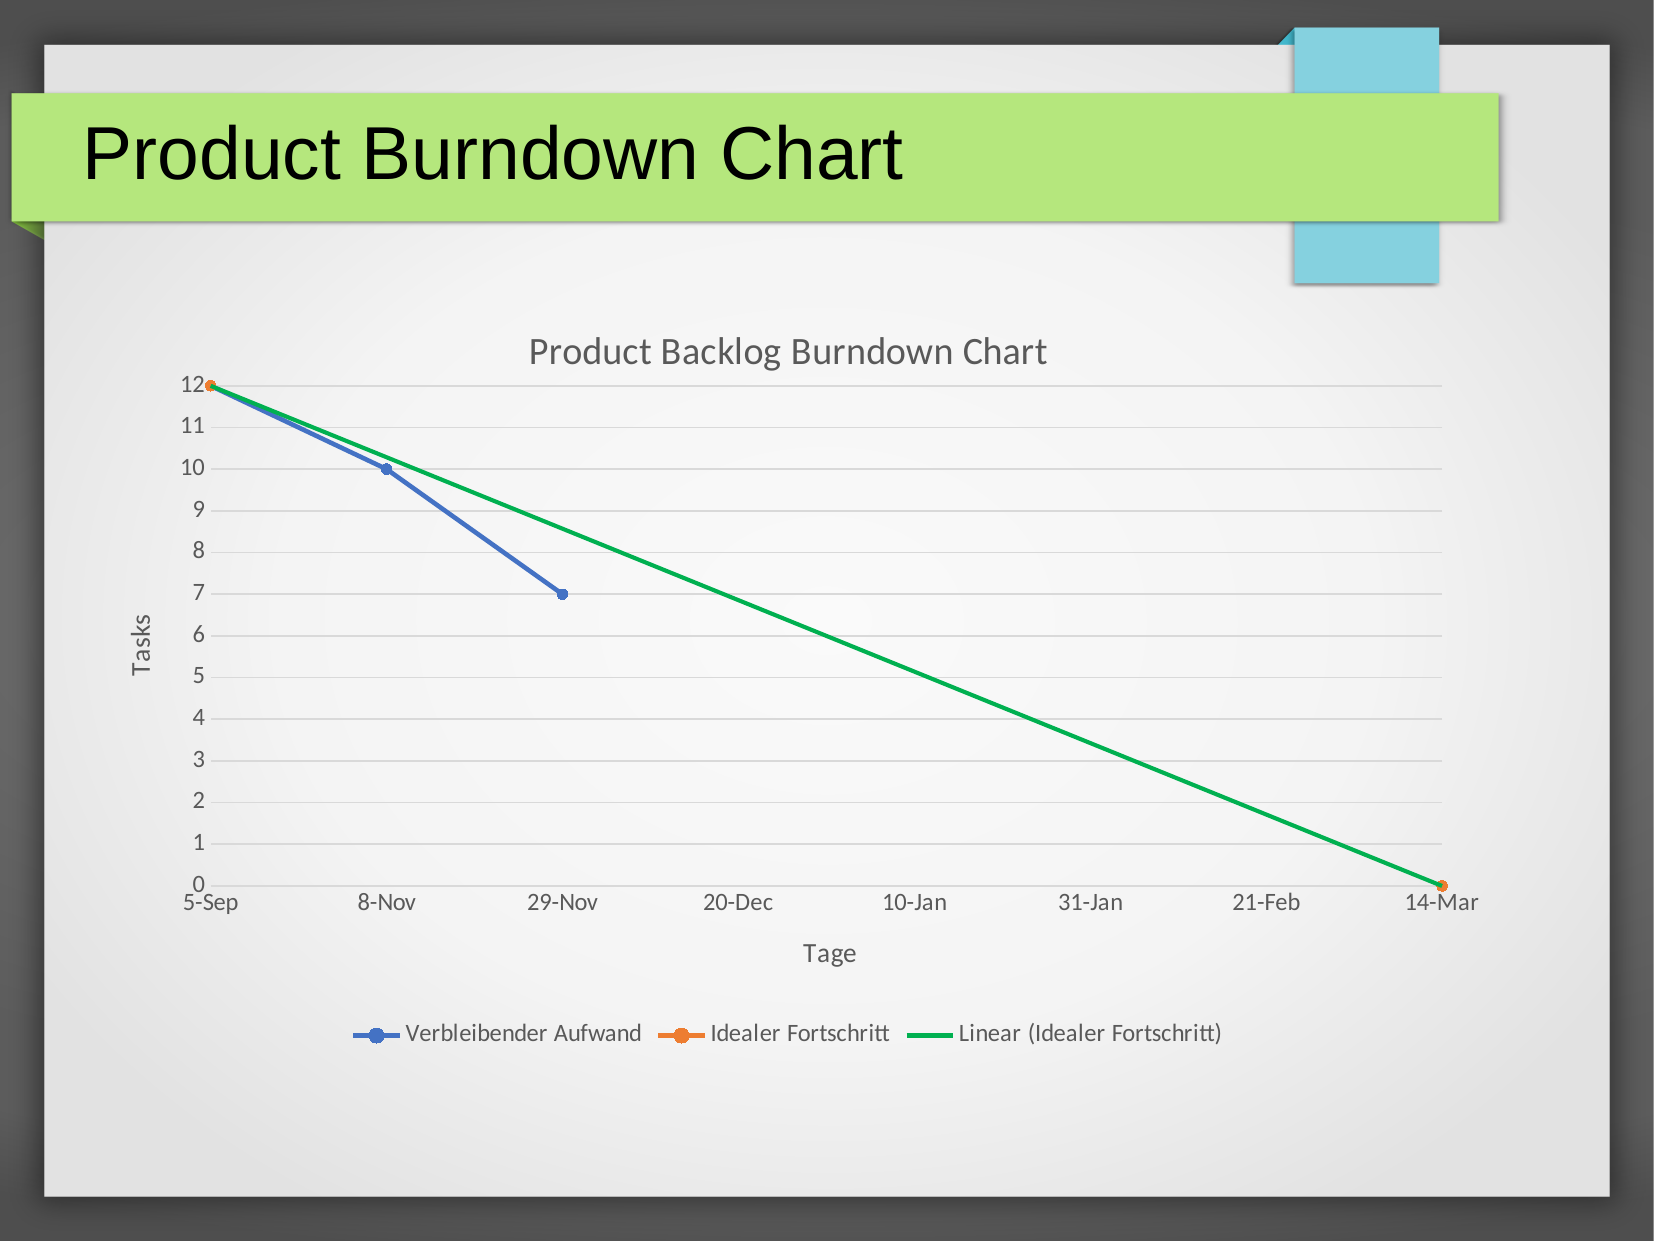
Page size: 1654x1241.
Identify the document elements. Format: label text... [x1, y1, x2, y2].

picture [0, 0, 1654, 1241]
title Product Burndown Chart [82, 94, 1264, 213]
chart [120, 300, 1480, 1055]
